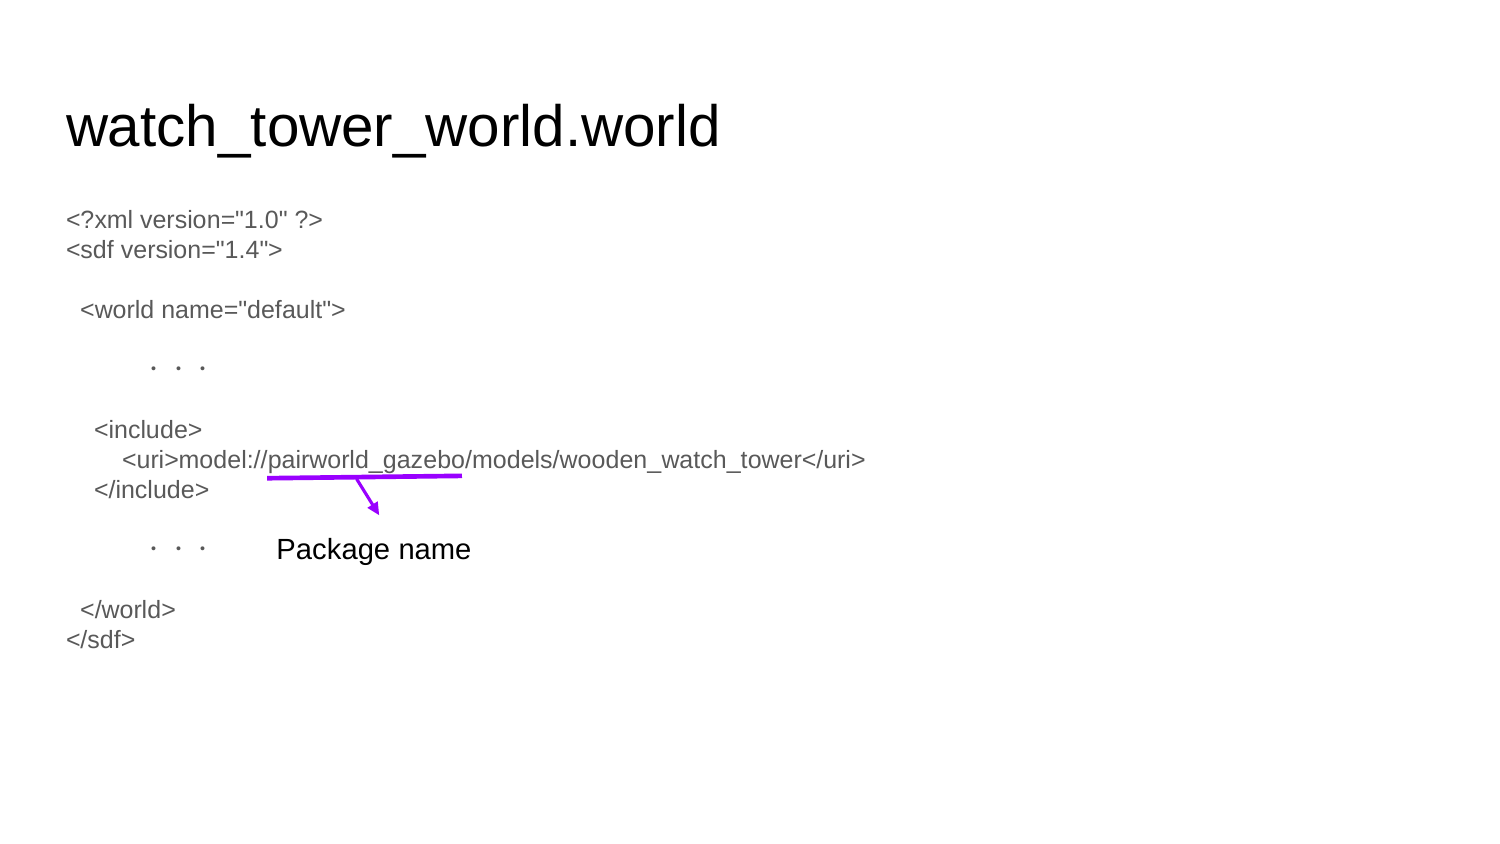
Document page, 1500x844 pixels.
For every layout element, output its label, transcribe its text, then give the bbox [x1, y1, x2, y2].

list <?xml version="1.0" ?> <sdf version="1.4"> <world name="default"> ．．． <include> <uri>model://pairworld_gazebo/models/wooden_watch_tower</uri> </include> ．．． </world> </sdf> [51, 189, 1449, 750]
text_box Package name [261, 515, 497, 569]
title watch_tower_world.world [51, 72, 1449, 167]
